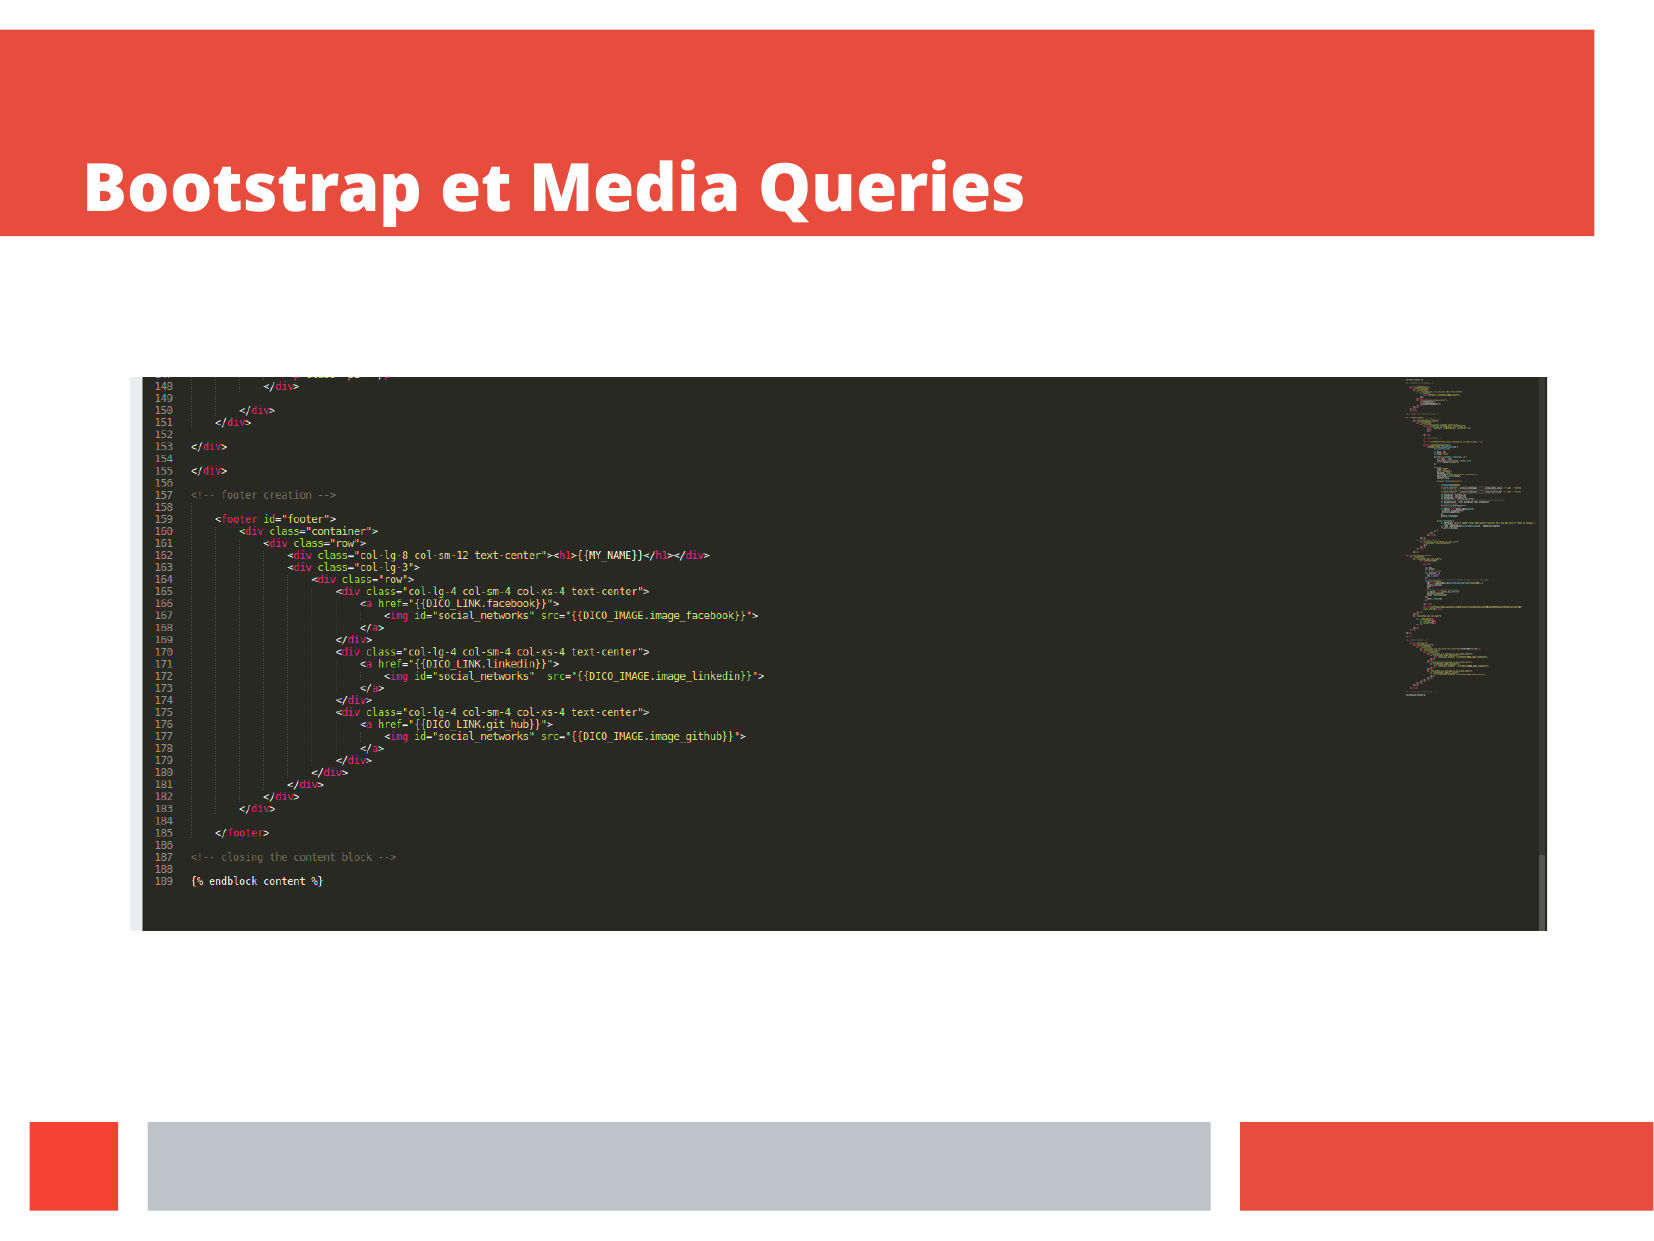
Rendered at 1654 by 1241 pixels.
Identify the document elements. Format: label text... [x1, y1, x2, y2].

title Bootstrap et Media Queries [82, 152, 1571, 231]
picture [129, 377, 1548, 931]
